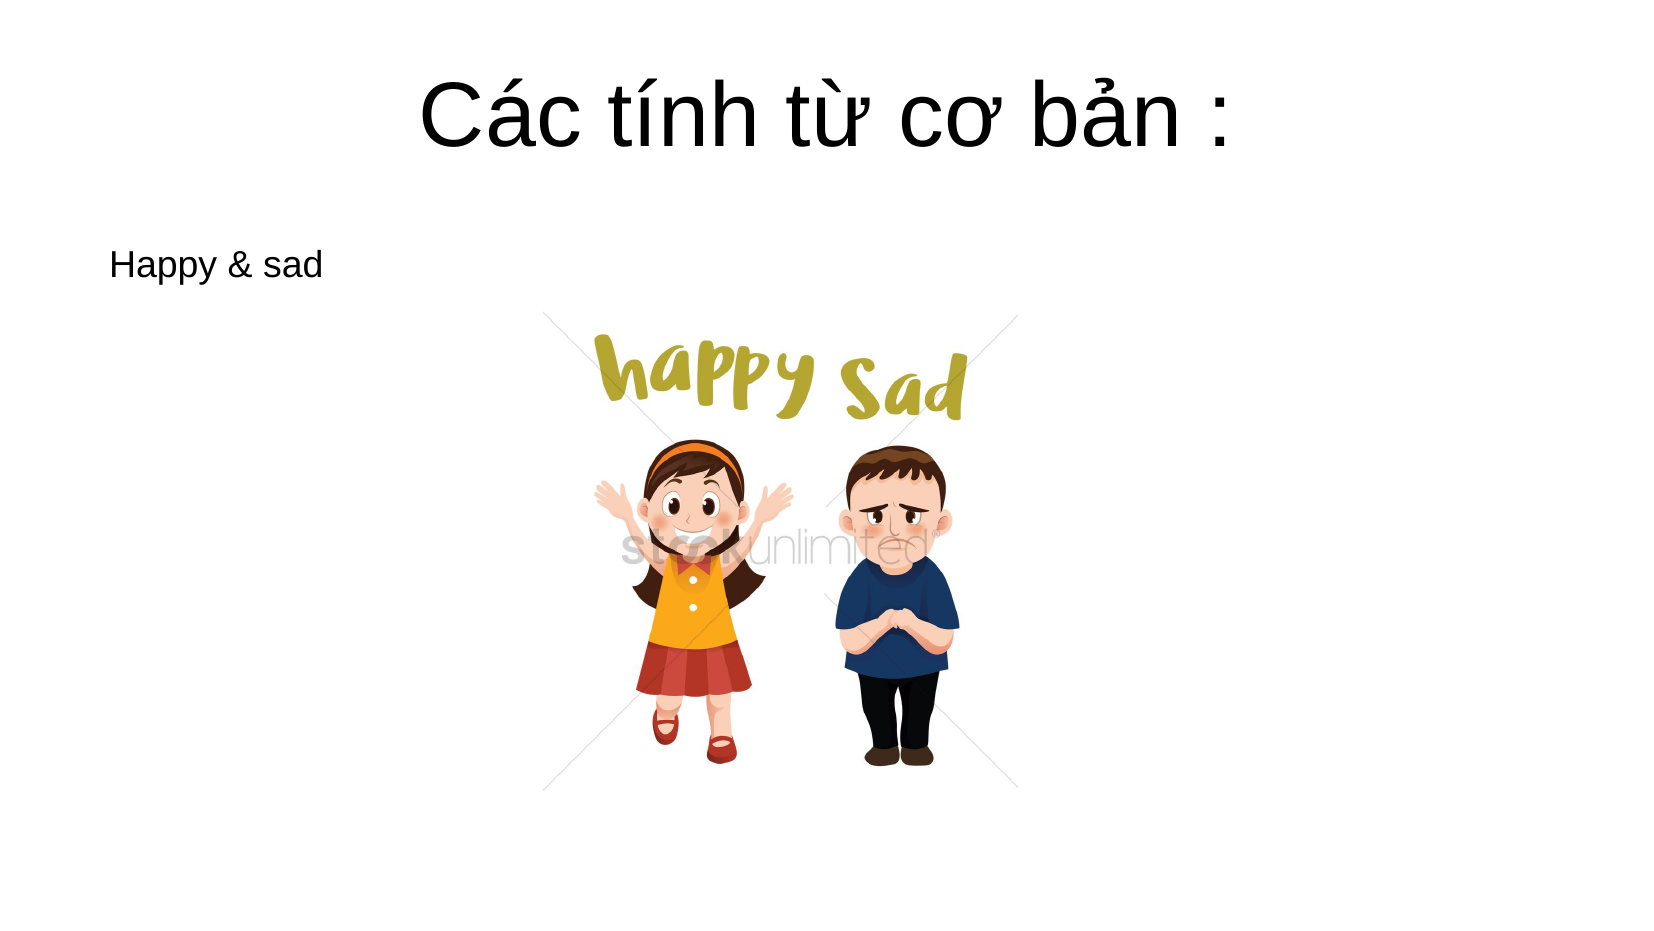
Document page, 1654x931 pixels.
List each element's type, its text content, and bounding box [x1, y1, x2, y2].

text_box Happy & sad [94, 236, 438, 294]
picture [543, 214, 1018, 886]
title Các tính từ cơ bản : [82, 37, 1571, 193]
